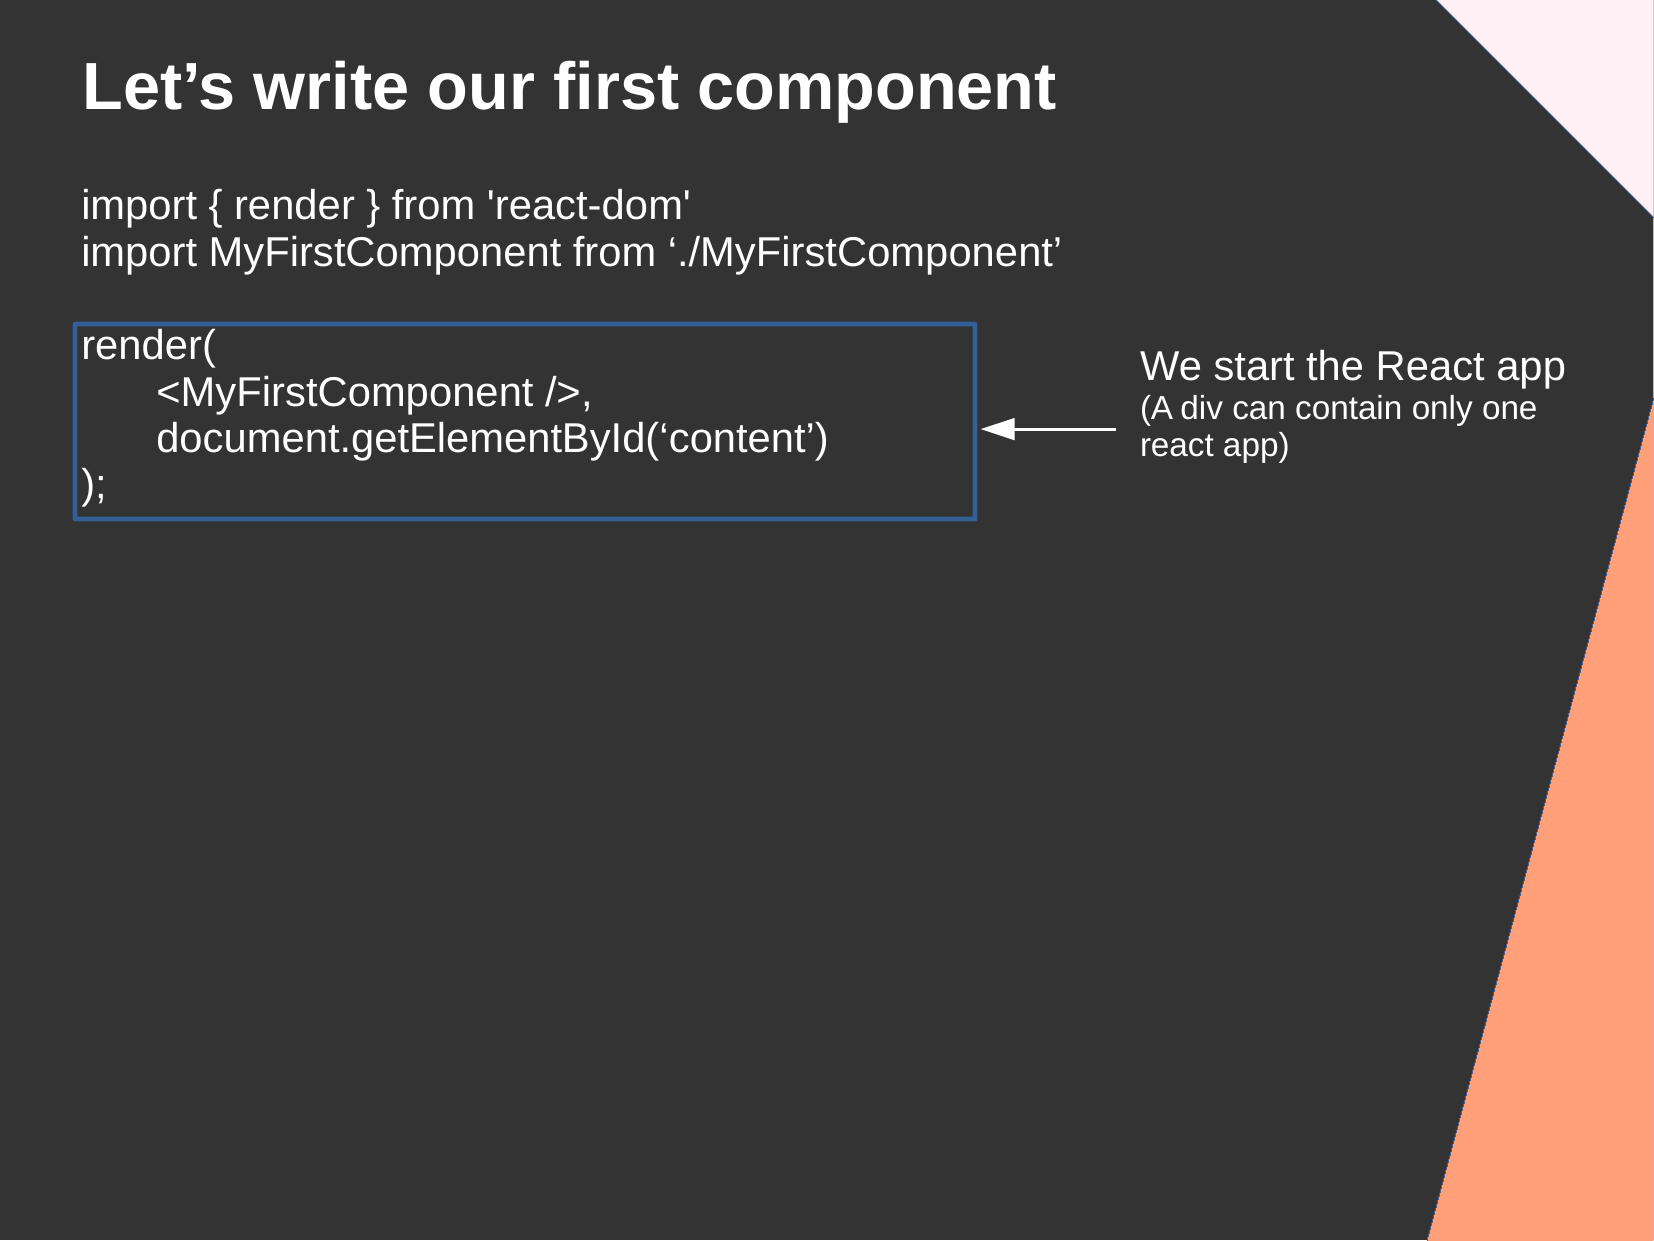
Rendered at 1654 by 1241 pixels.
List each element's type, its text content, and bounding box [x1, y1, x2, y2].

text_box [1436, 0, 1654, 218]
title import { render } from 'react-dom' import MyFirstComponent from ‘./MyFirstComponent’ render( <MyFirstComponent />, document.getElementById(‘content’) ); [81, 182, 1654, 946]
text_box [75, 324, 976, 520]
title Let’s write our first component [82, 49, 1571, 182]
text_box [1426, 397, 1654, 1241]
text_box We start the React app (A div can contain only one react app) [1140, 342, 1621, 550]
